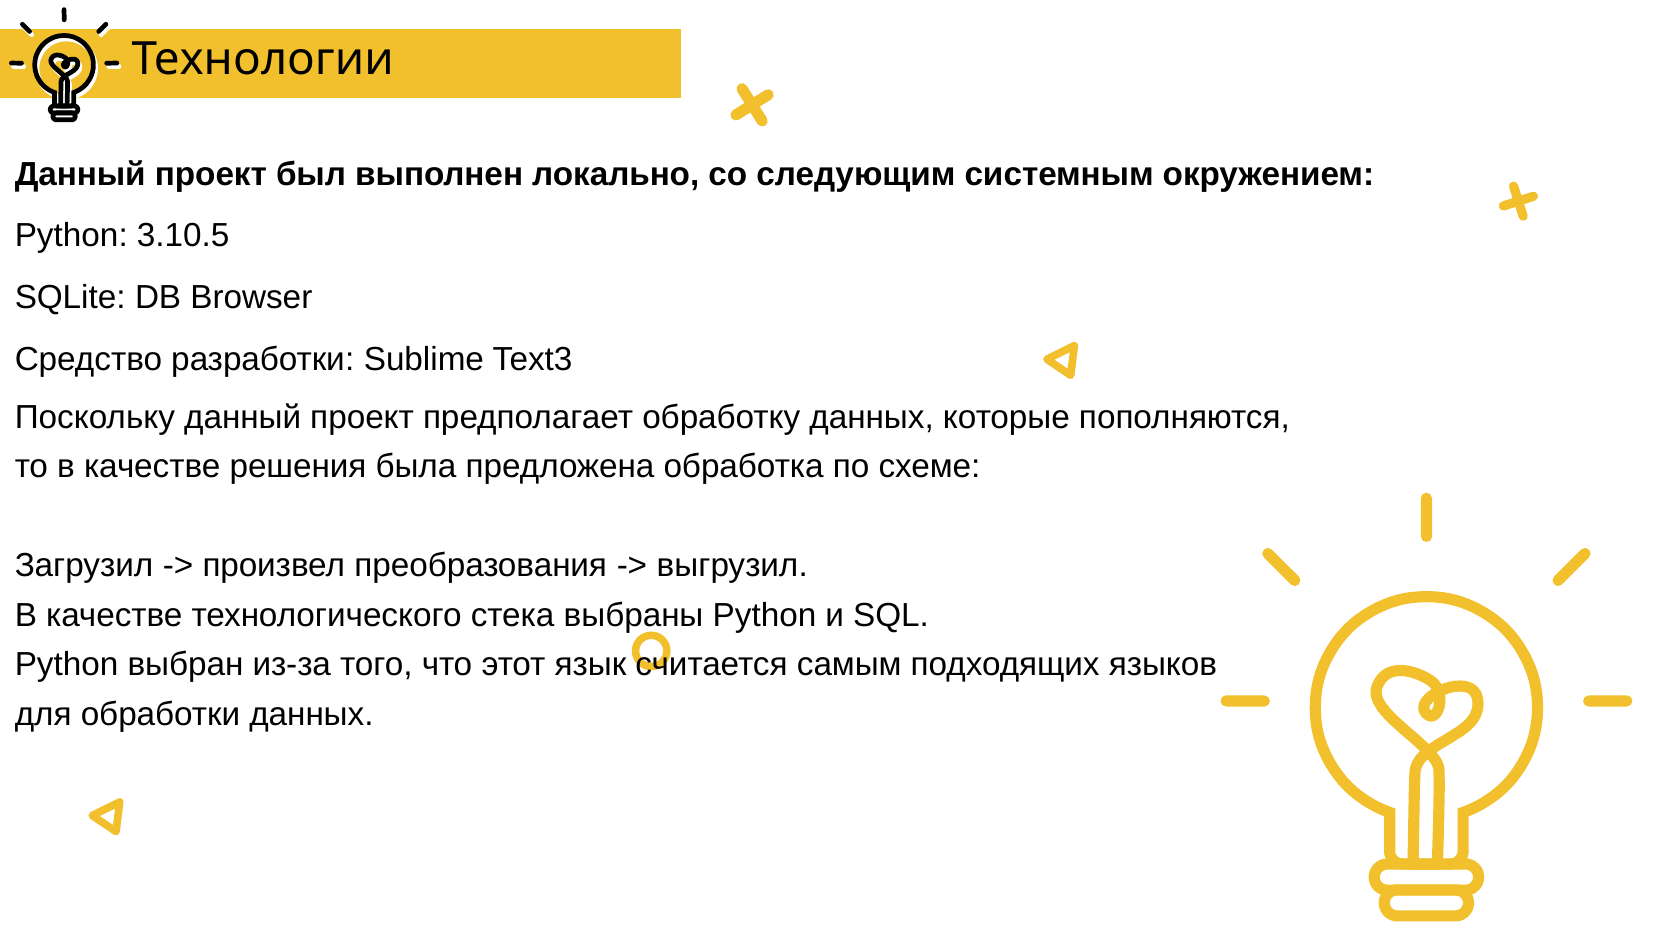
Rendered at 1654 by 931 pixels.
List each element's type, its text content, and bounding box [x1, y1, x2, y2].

title Технологии [131, 16, 578, 97]
text_box Данный проект был выполнен локально, со следующим системным окружением: Python: 3.10.5 SQLite: DB Browser Средство разработки: Sublime Text3 Поскольку данный проект предполагает обработку данных, которые пополняются, то в качестве решения была предложена обработка по схеме: Загрузил -> произвел преобразования -> выгрузил. В качестве технологического стека выбраны Python и SQL. Python выбран из-за того, что этот язык считается самым подходящих языков для обработки данных. [0, 147, 1595, 931]
